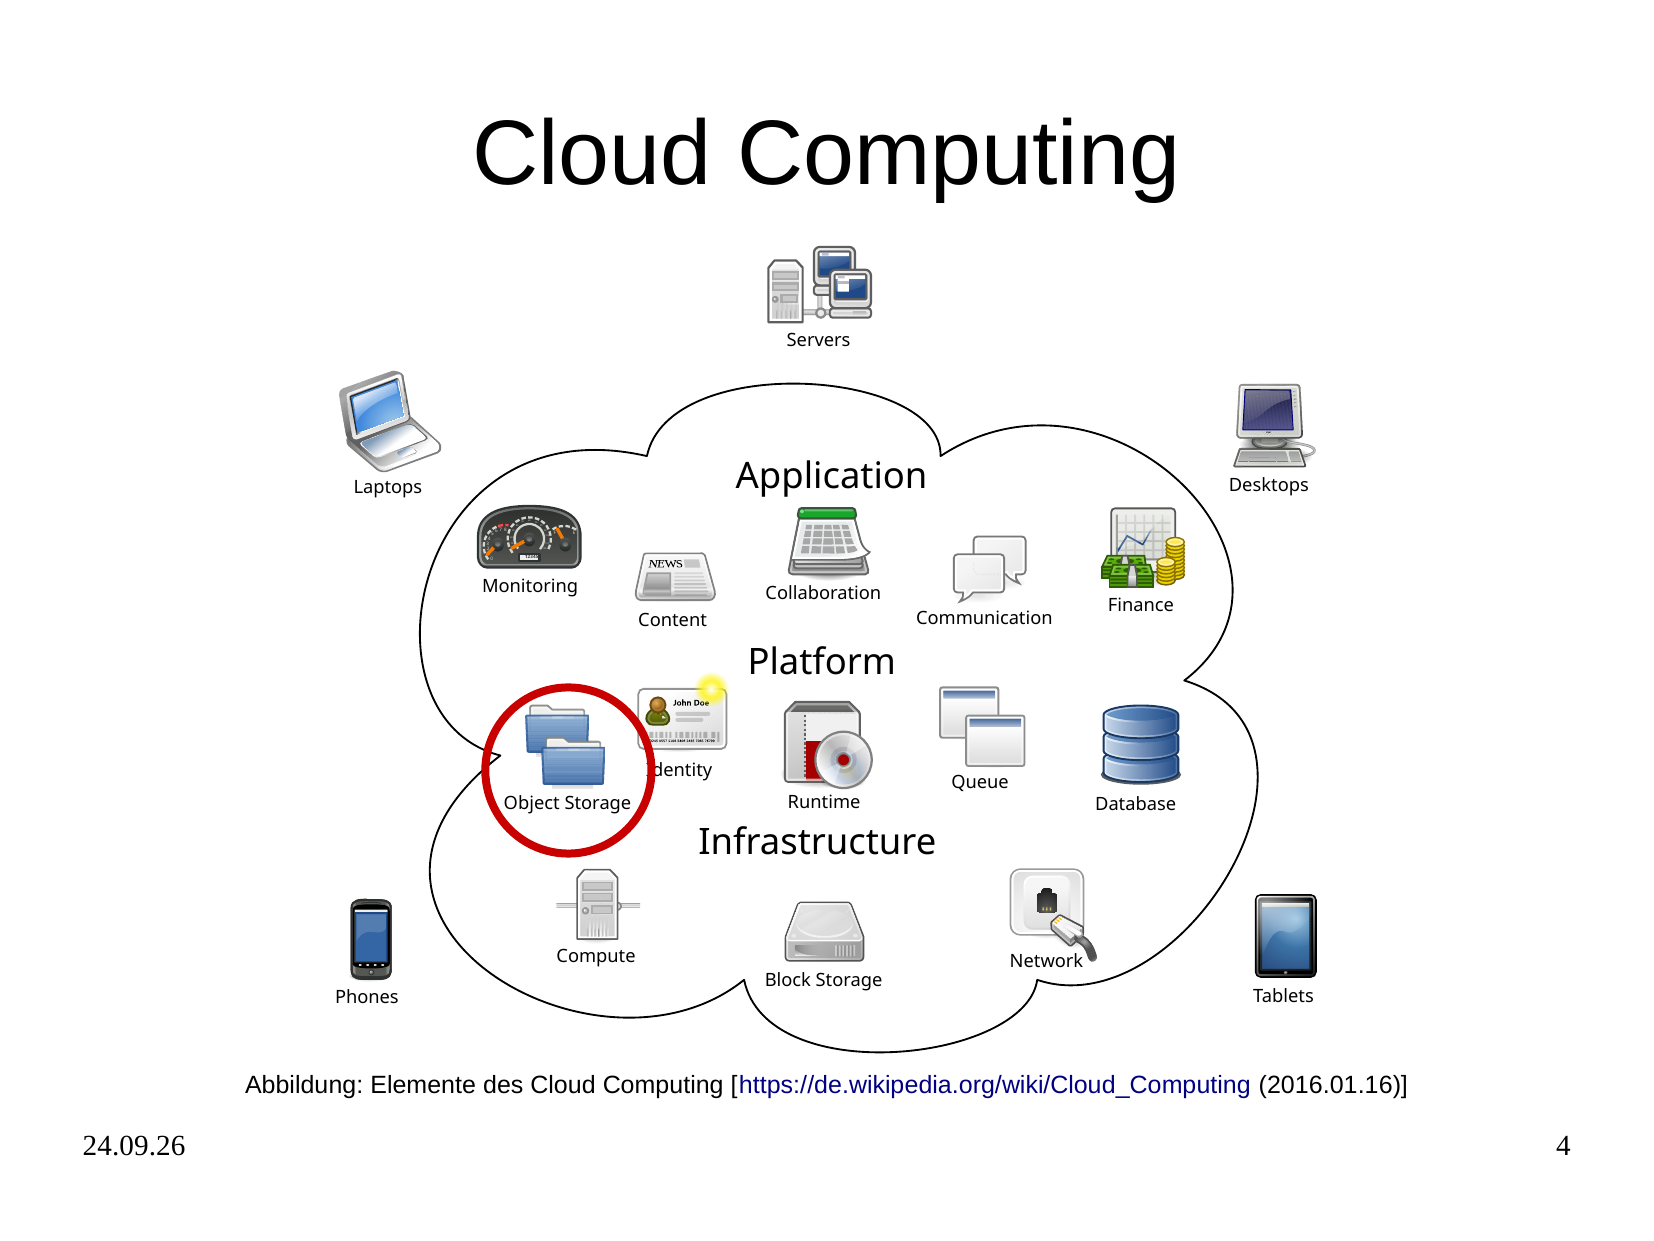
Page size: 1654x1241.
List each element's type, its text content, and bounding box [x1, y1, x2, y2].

title Cloud Computing [82, 49, 1571, 257]
text_box Abbildung: Elemente des Cloud Computing [https://de.wikipedia.org/wiki/Cloud_Computing (2016.01.16)] [230, 1062, 1424, 1106]
picture [327, 236, 1327, 1063]
